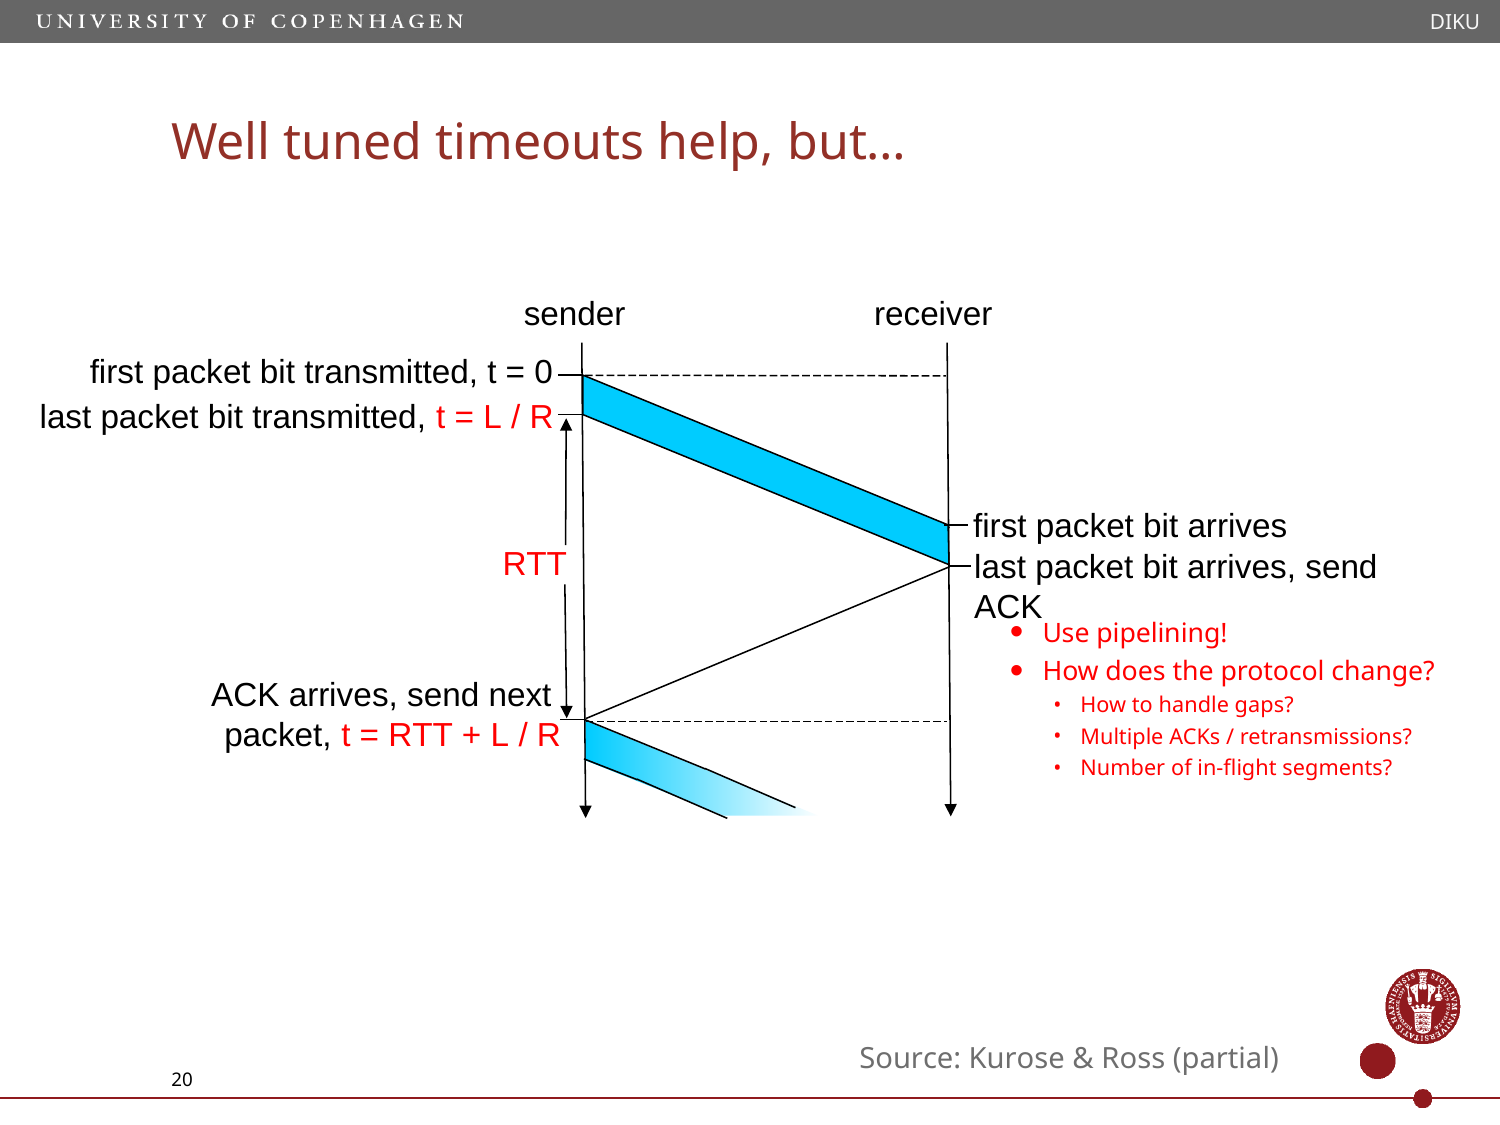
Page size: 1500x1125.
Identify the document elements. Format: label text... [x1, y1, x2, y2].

text_box RTT [452, 534, 592, 590]
text_box receiver [852, 284, 1008, 343]
text_box <number> [171, 1067, 522, 1092]
text_box sender [495, 284, 641, 343]
text_box ACK arrives, send next packet, t = RTT + L / R [135, 665, 577, 771]
text_box last packet bit arrives, send ACK [959, 537, 1471, 632]
text_box first packet bit transmitted, t = 0 [38, 342, 569, 387]
list Use pipelining! How does the protocol change? How to handle gaps? Multiple ACKs / retransmissions? Number of in-flight segments? [1009, 615, 1500, 782]
text_box [585, 721, 819, 816]
text_box first packet bit arrives [958, 496, 1357, 554]
title Well tuned timeouts help, but… [171, 75, 1329, 171]
text_box [582, 375, 950, 565]
text_box DIKU [469, 0, 1495, 43]
picture [0, 910, 1500, 1122]
text_box Source: Kurose & Ross (partial) [844, 1031, 1341, 1083]
text_box last packet bit transmitted, t = L / R [0, 387, 569, 446]
